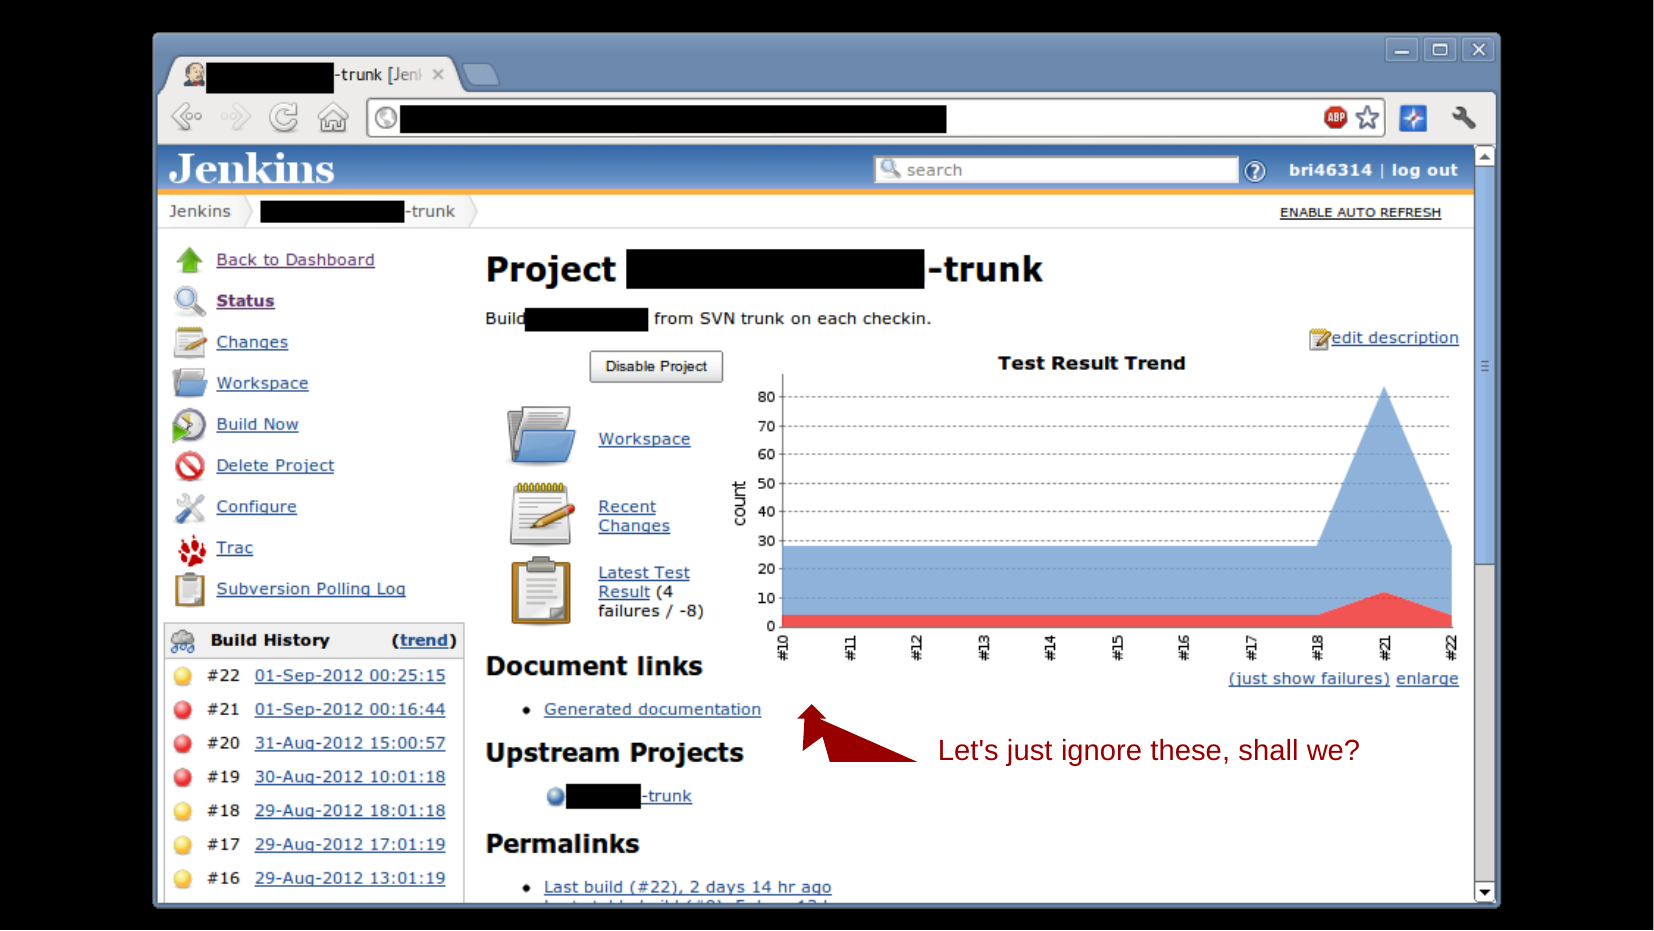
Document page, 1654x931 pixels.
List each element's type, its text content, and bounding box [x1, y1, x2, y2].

text_box Let's just ignore these, shall we? [922, 716, 1480, 782]
text_box [152, 32, 1502, 909]
